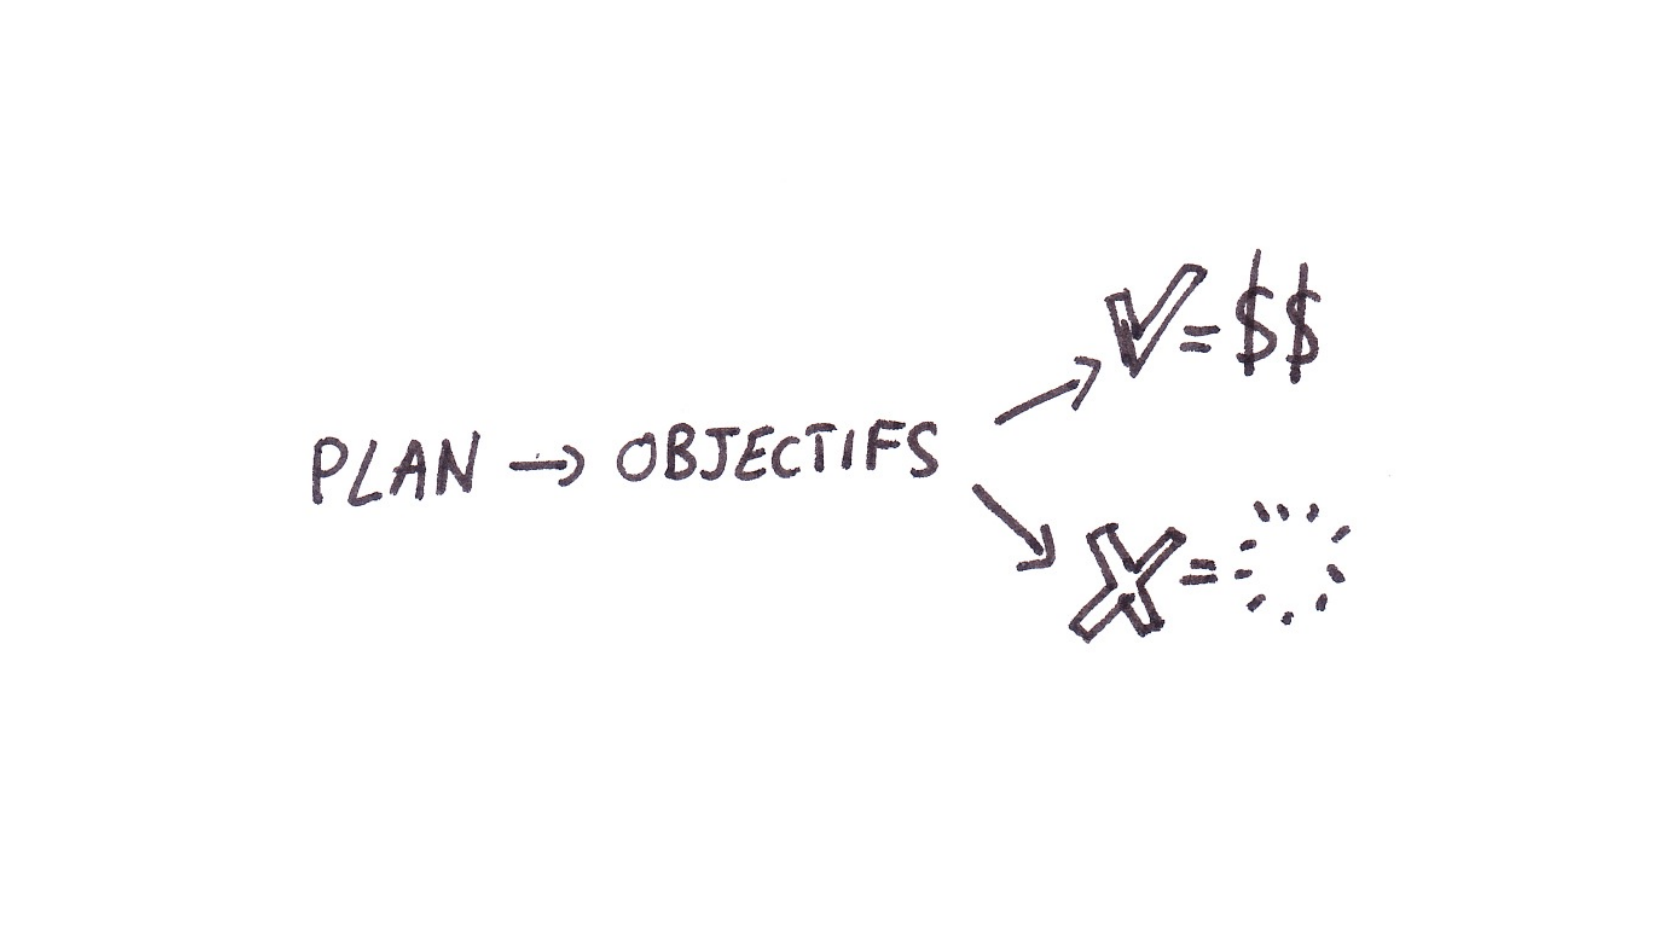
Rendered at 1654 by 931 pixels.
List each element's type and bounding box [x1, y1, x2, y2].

picture [220, 135, 1405, 751]
